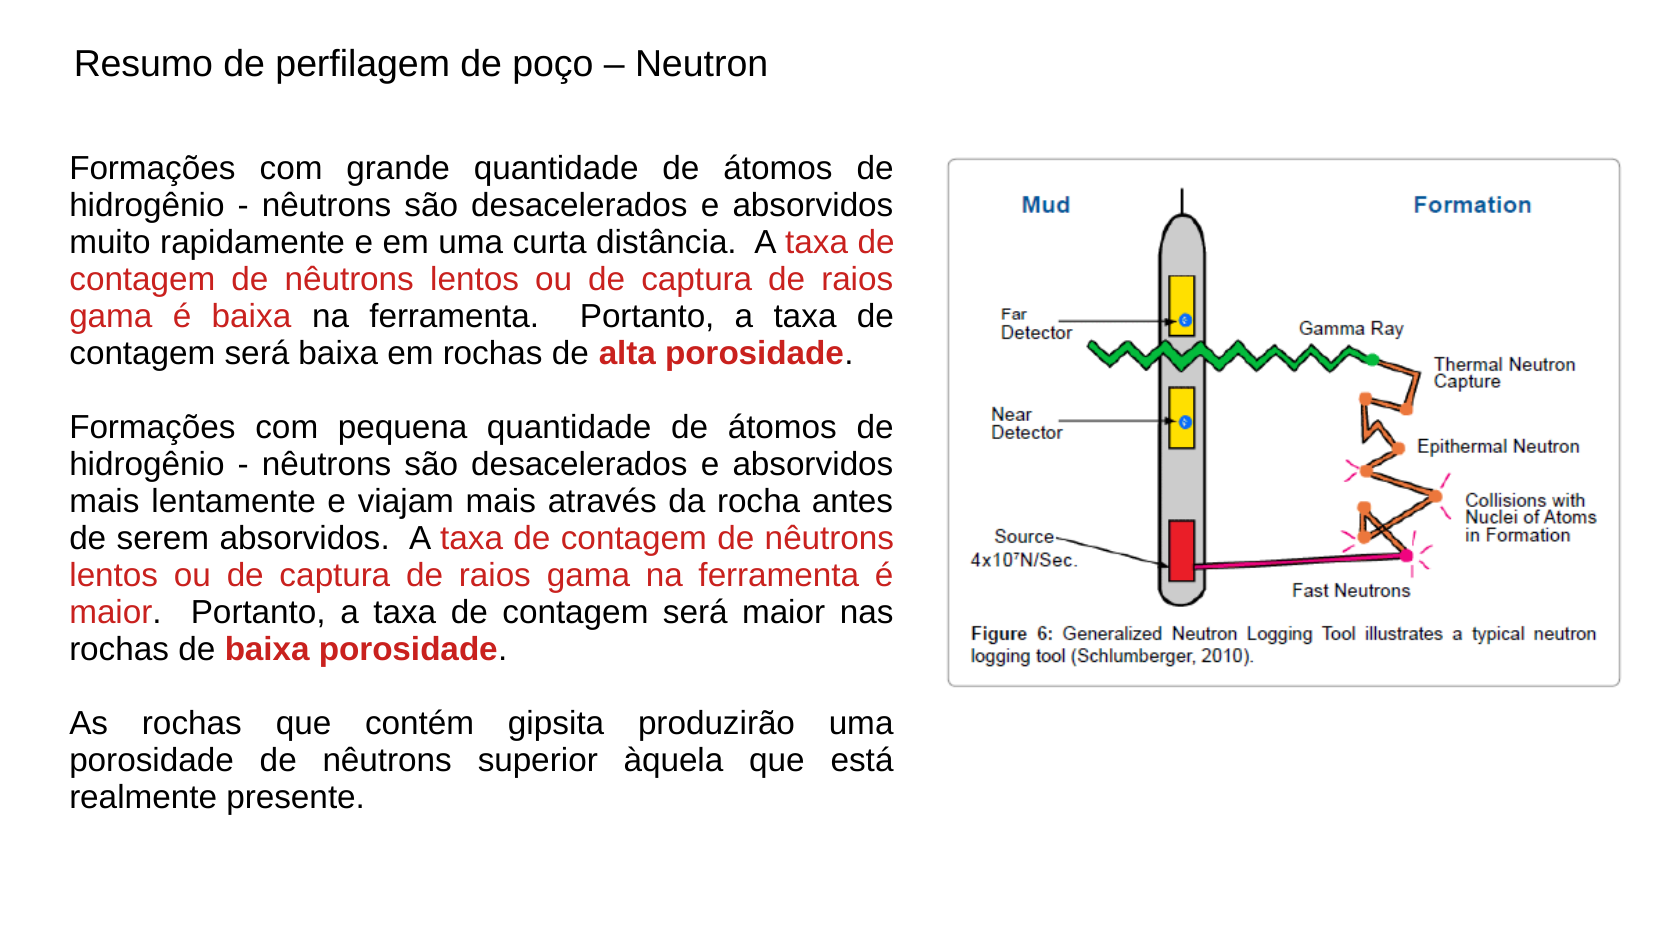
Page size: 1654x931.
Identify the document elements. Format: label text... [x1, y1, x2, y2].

text_box Resumo de perfilagem de poço – Neutron [59, 35, 1123, 93]
text_box Formações com grande quantidade de átomos de hidrogênio - nêutrons são desacelerados e absorvidos muito rapidamente e em uma curta distância. A taxa de contagem de nêutrons lentos ou de captura de raios gama é baixa na ferramenta. Portanto, a taxa de contagem será baixa em rochas de alta porosidade. Formações com pequena quantidade de átomos de hidrogênio - nêutrons são desacelerados e absorvidos mais lentamente e viajam mais através da rocha antes de serem absorvidos. A taxa de contagem de nêutrons lentos ou de captura de raios gama na ferramenta é maior. Portanto, a taxa de contagem será maior nas rochas de baixa porosidade. As rochas que contém gipsita produzirão uma porosidade de nêutrons superior àquela que está realmente presente. [54, 141, 910, 931]
picture [937, 145, 1630, 697]
